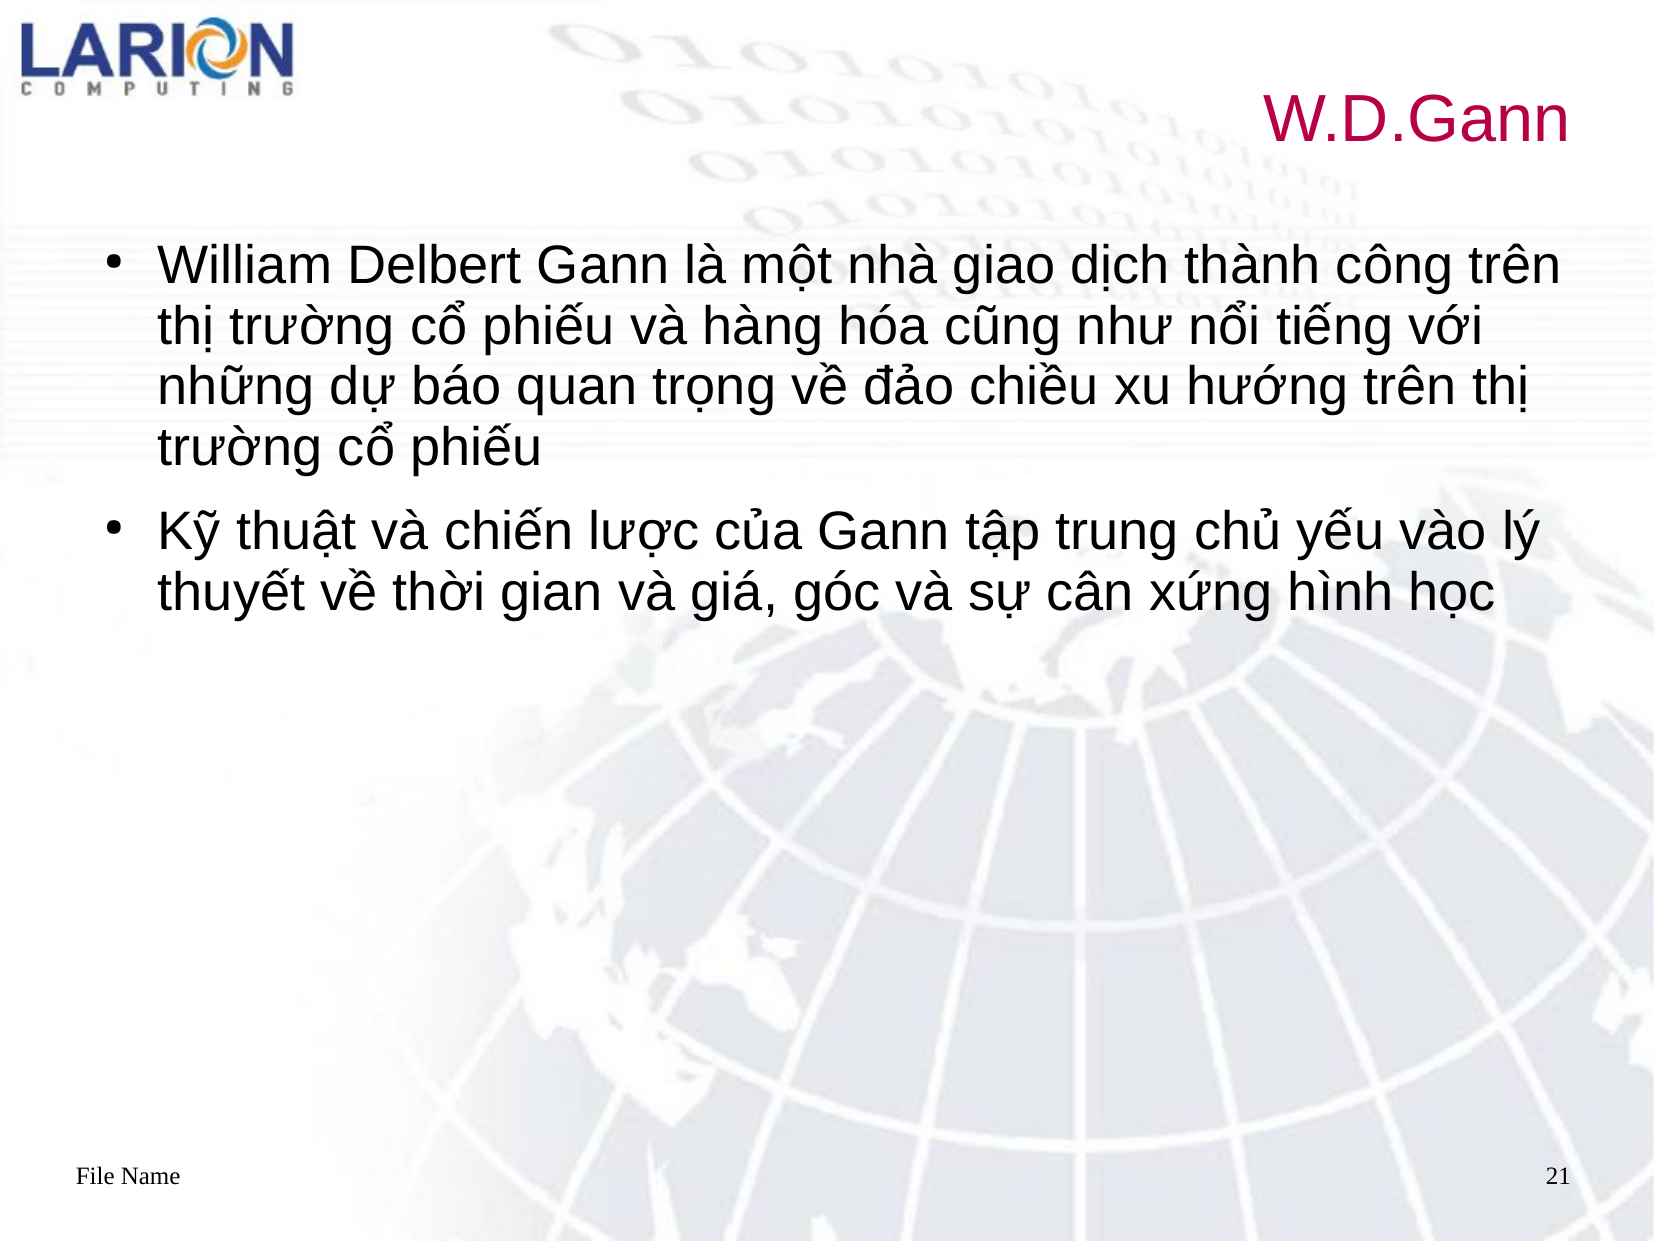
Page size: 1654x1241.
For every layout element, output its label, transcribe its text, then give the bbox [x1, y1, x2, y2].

picture [0, 0, 1654, 1241]
list William Delbert Gann là một nhà giao dịch thành công trên thị trường cổ phiếu và hàng hóa cũng như nổi tiếng với những dự báo quan trọng về đảo chiều xu hướng trên thị trường cổ phiếu Kỹ thuật và chiến lược của Gann tập trung chủ yếu vào lý thuyết về thời gian và giá, góc và sự cân xứng hình học [86, 234, 1576, 1039]
title W.D.Gann [300, 49, 1571, 188]
